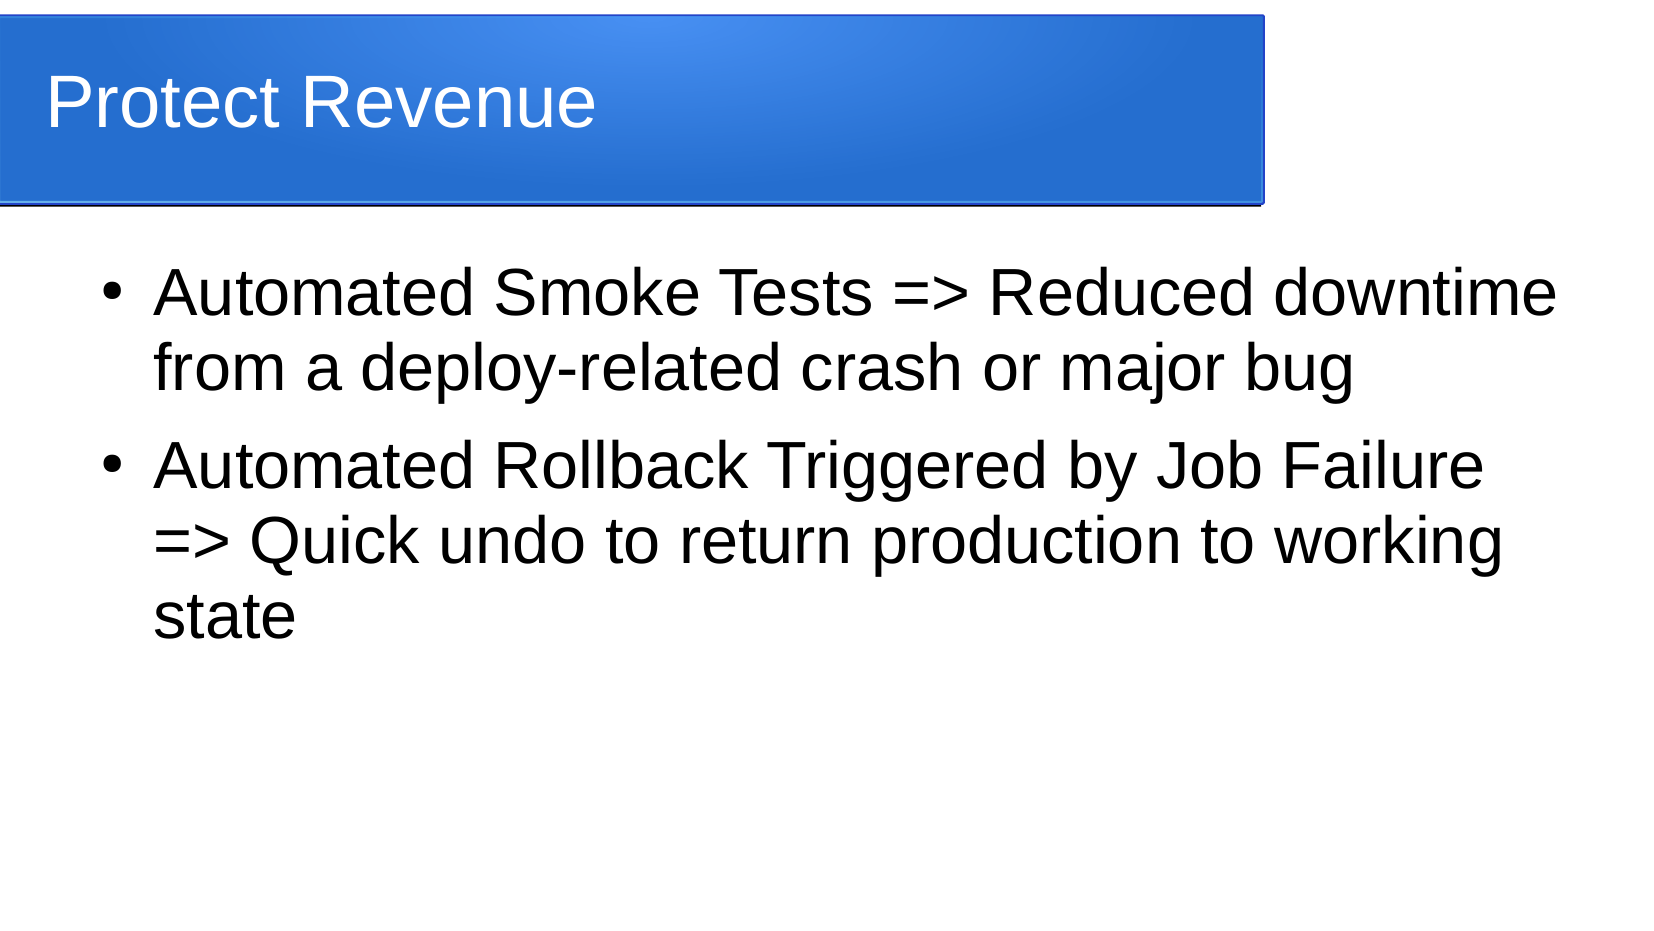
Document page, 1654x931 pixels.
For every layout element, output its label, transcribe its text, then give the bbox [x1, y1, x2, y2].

title Protect Revenue [45, 0, 1280, 205]
list Automated Smoke Tests => Reduced downtime from a deploy-related crash or major bug Automated Rollback Triggered by Job Failure => Quick undo to return production to working state [82, 255, 1571, 826]
